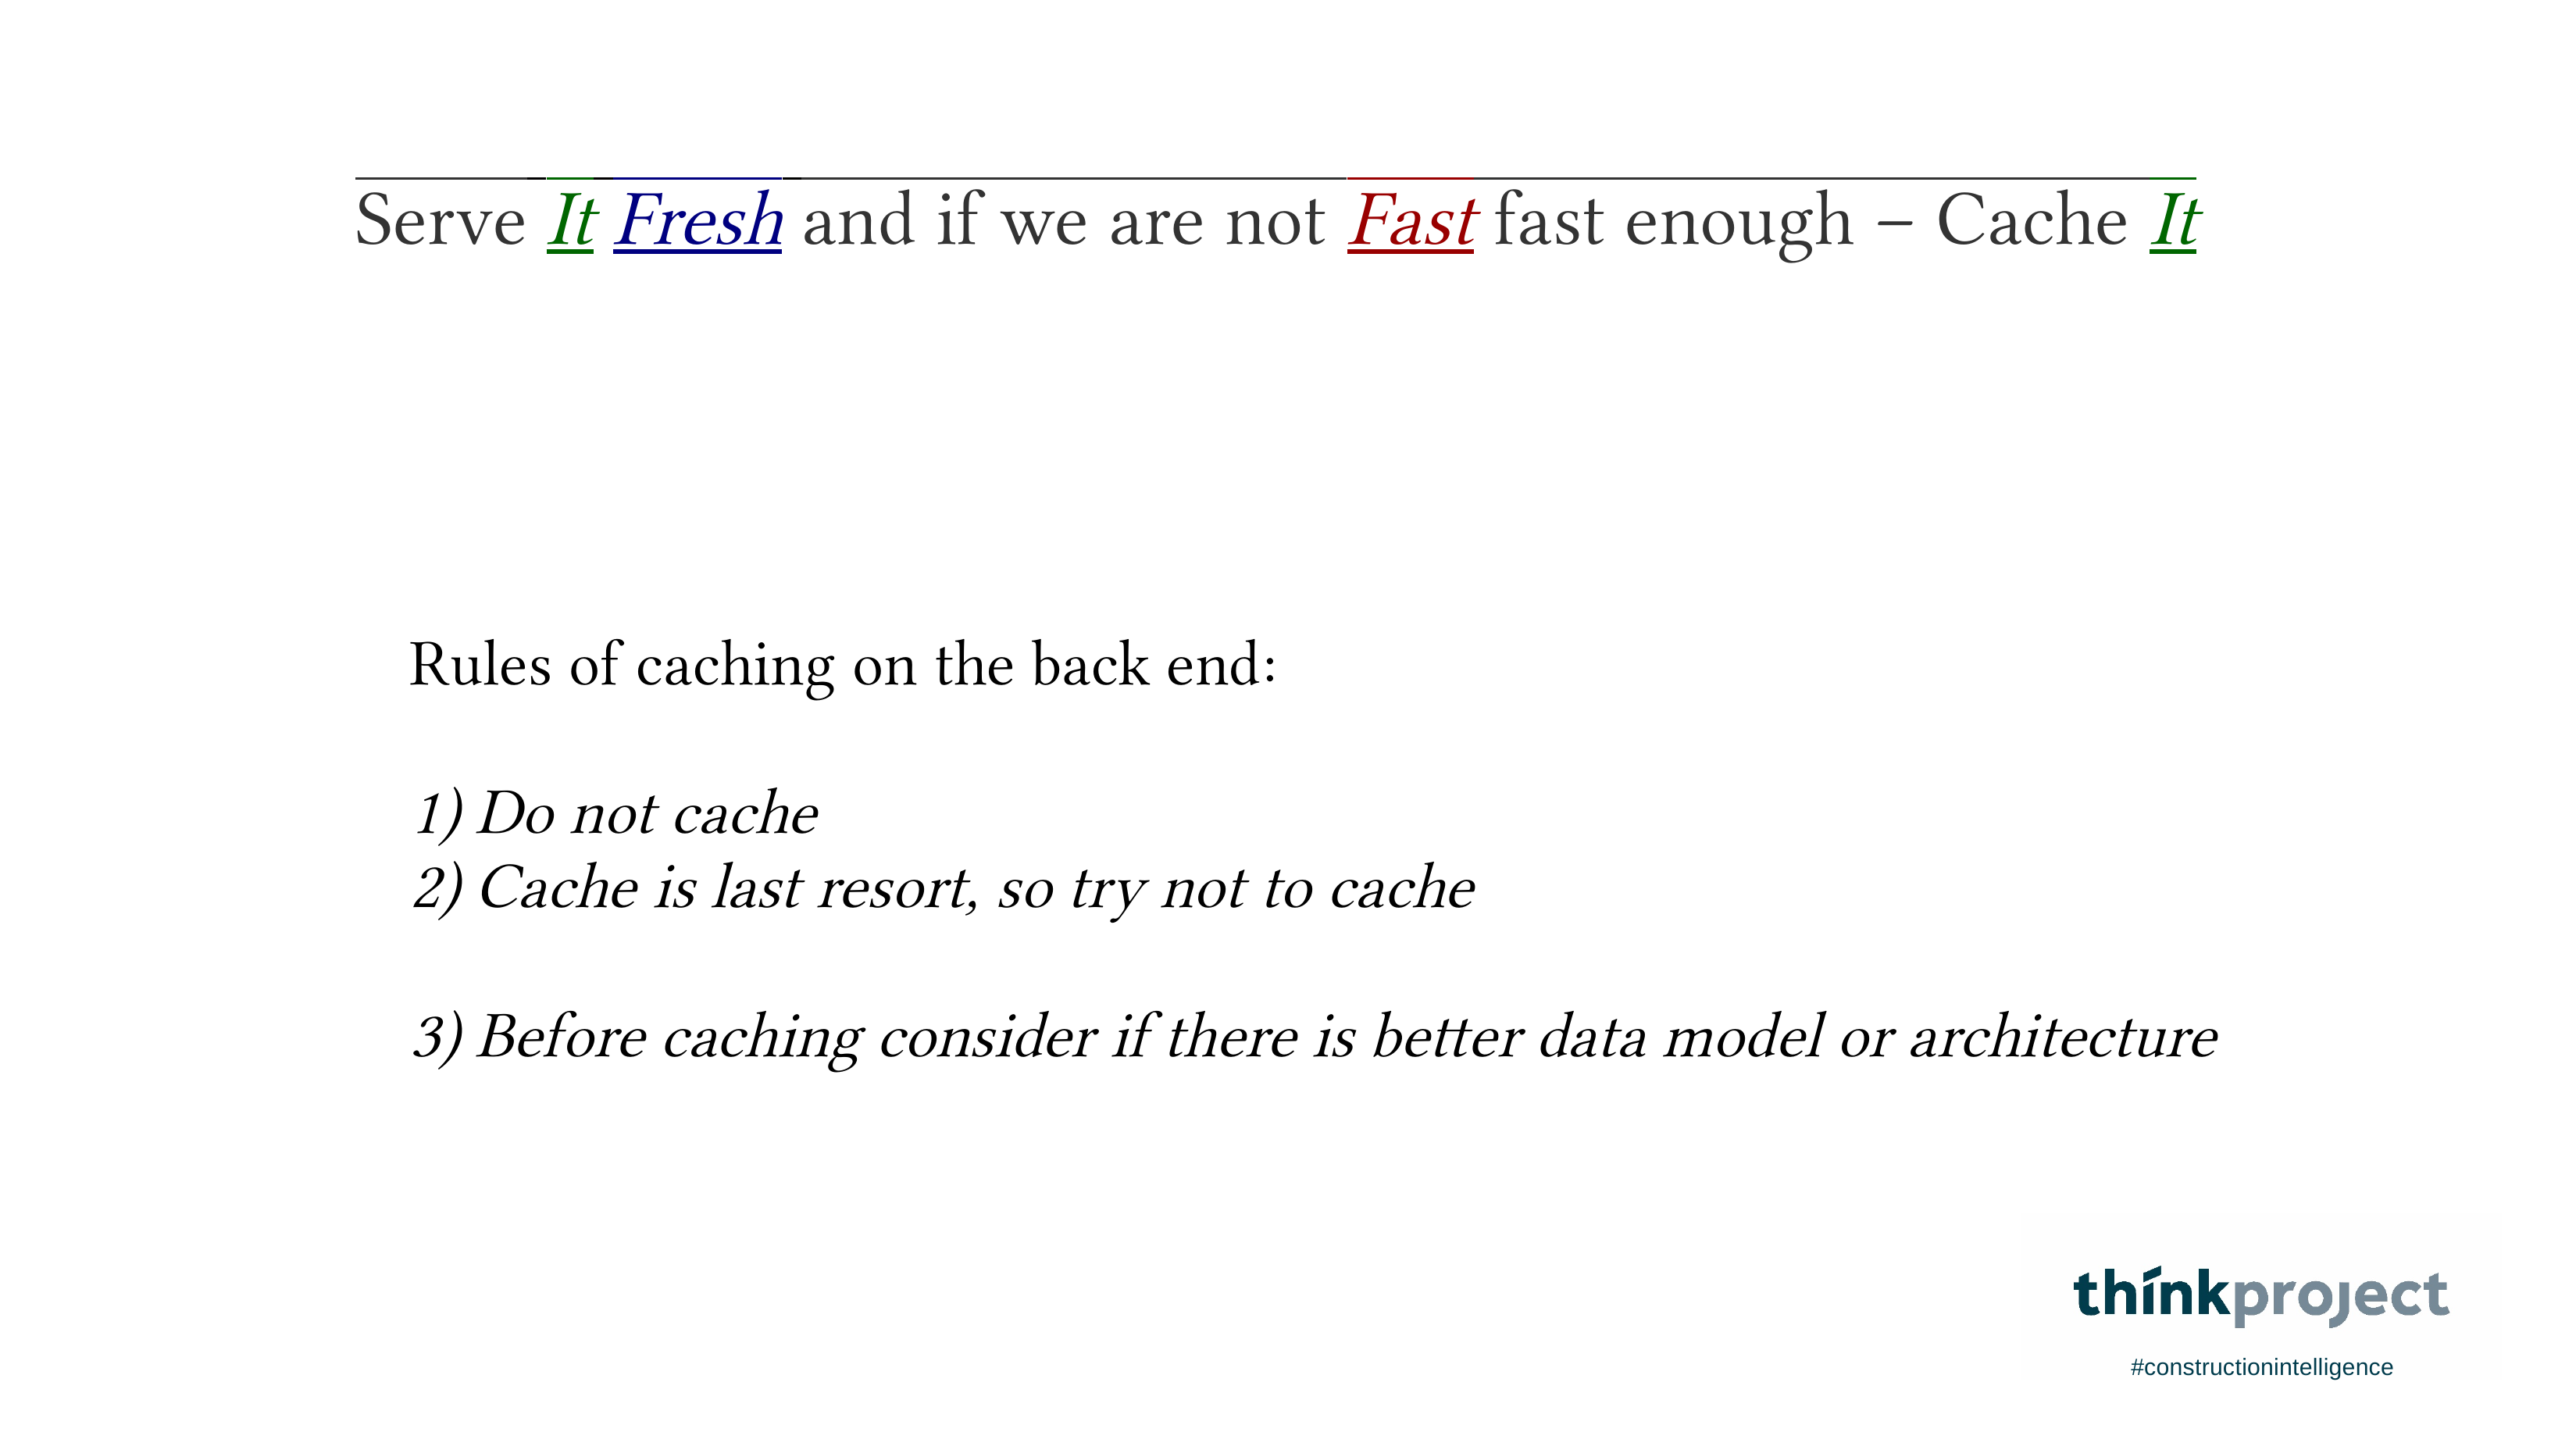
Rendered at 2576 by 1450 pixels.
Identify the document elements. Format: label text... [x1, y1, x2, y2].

picture [2332, 1364, 2338, 1373]
text_box Serve It Fresh and if we are not Fast fast enough – Cache It [326, 168, 2251, 329]
picture [2021, 1212, 2502, 1380]
text_box Rules of caching on the back end: Do not cache Cache is last resort, so try not to cache Before caching consider if there is better data model or architecture [398, 621, 2230, 1078]
